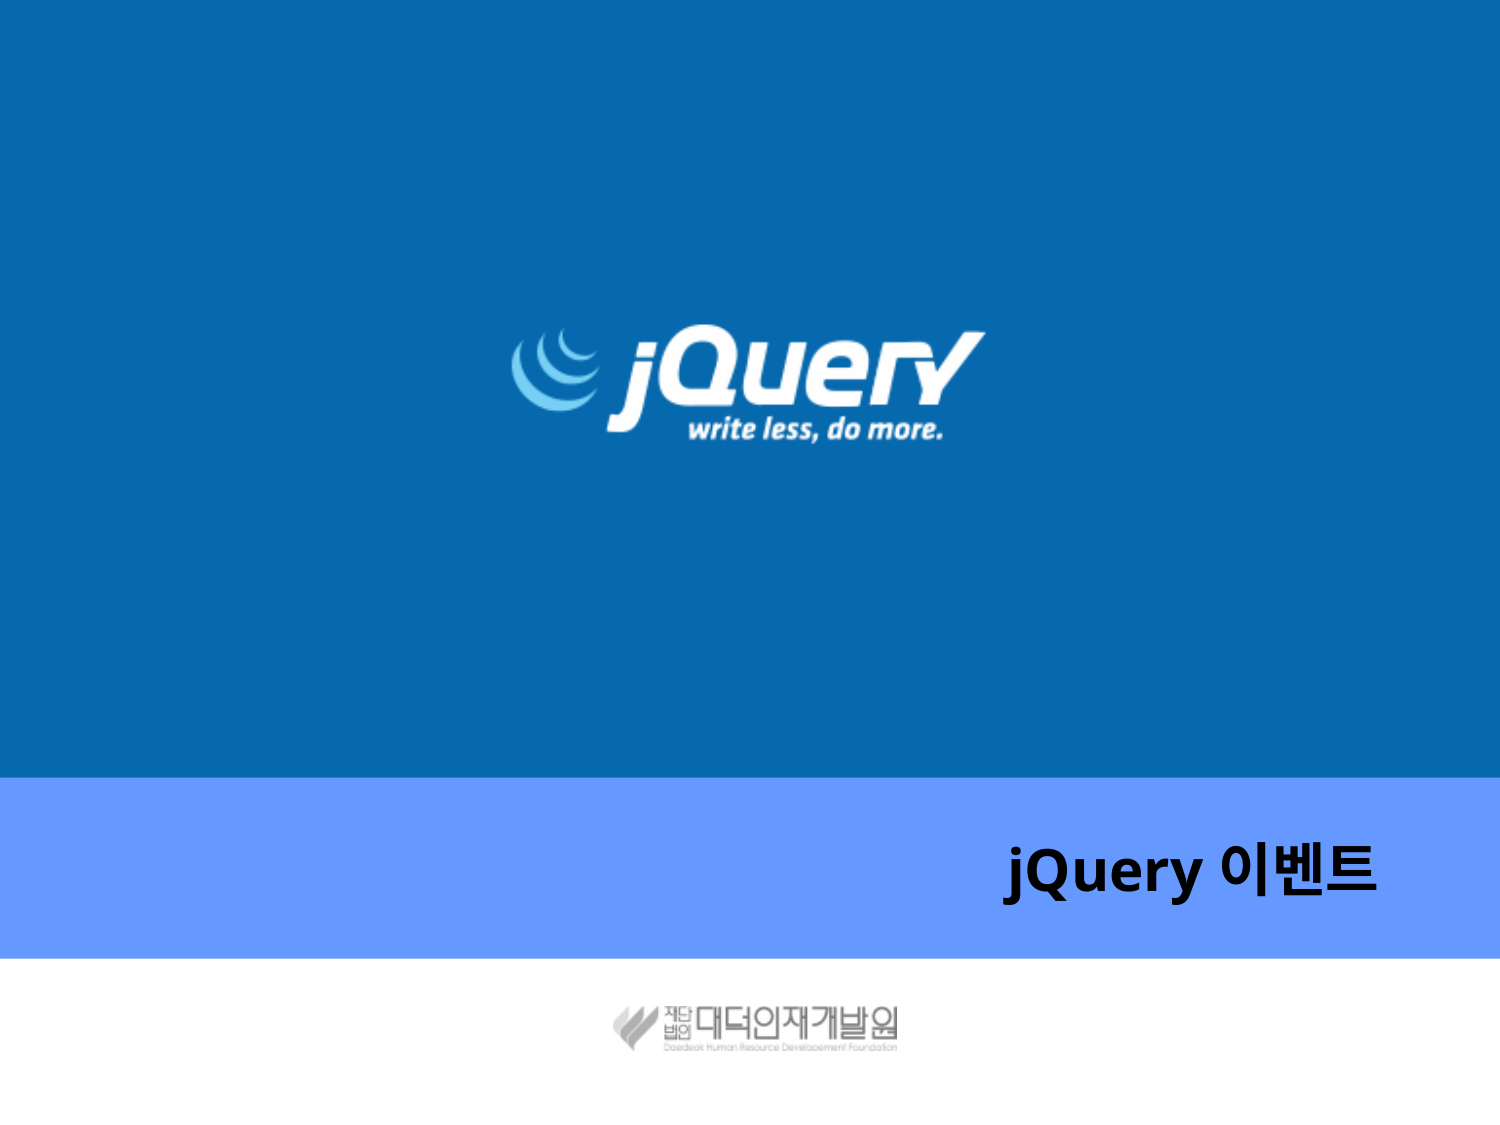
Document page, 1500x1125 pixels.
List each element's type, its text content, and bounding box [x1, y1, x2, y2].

picture [0, 0, 1500, 777]
picture [613, 1006, 897, 1051]
text_box jQuery 이벤트 [910, 825, 1394, 911]
